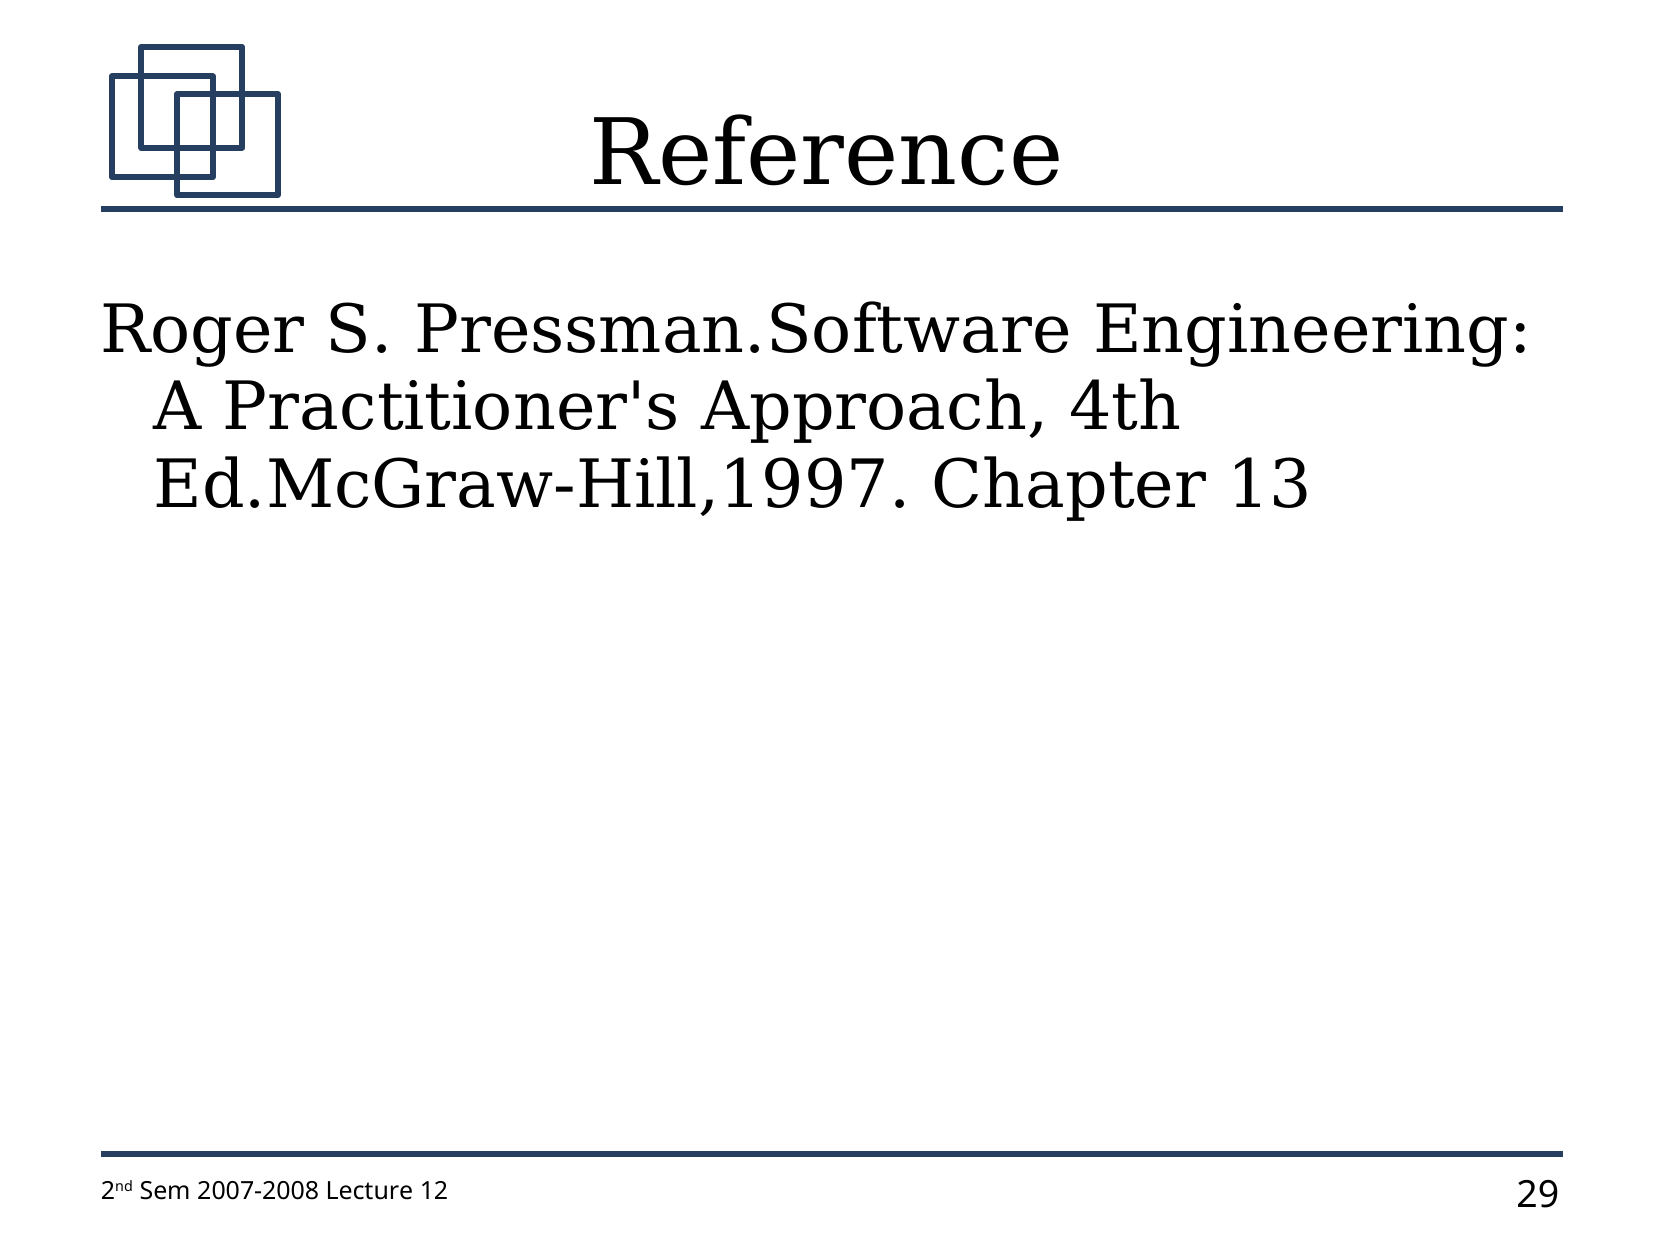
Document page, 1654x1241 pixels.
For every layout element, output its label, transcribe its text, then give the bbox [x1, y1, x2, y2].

title Reference [82, 49, 1571, 257]
list Roger S. Pressman.Software Engineering: A Practitioner's Approach, 4th Ed.McGraw-Hill,1997. Chapter 13 [82, 290, 1571, 1109]
